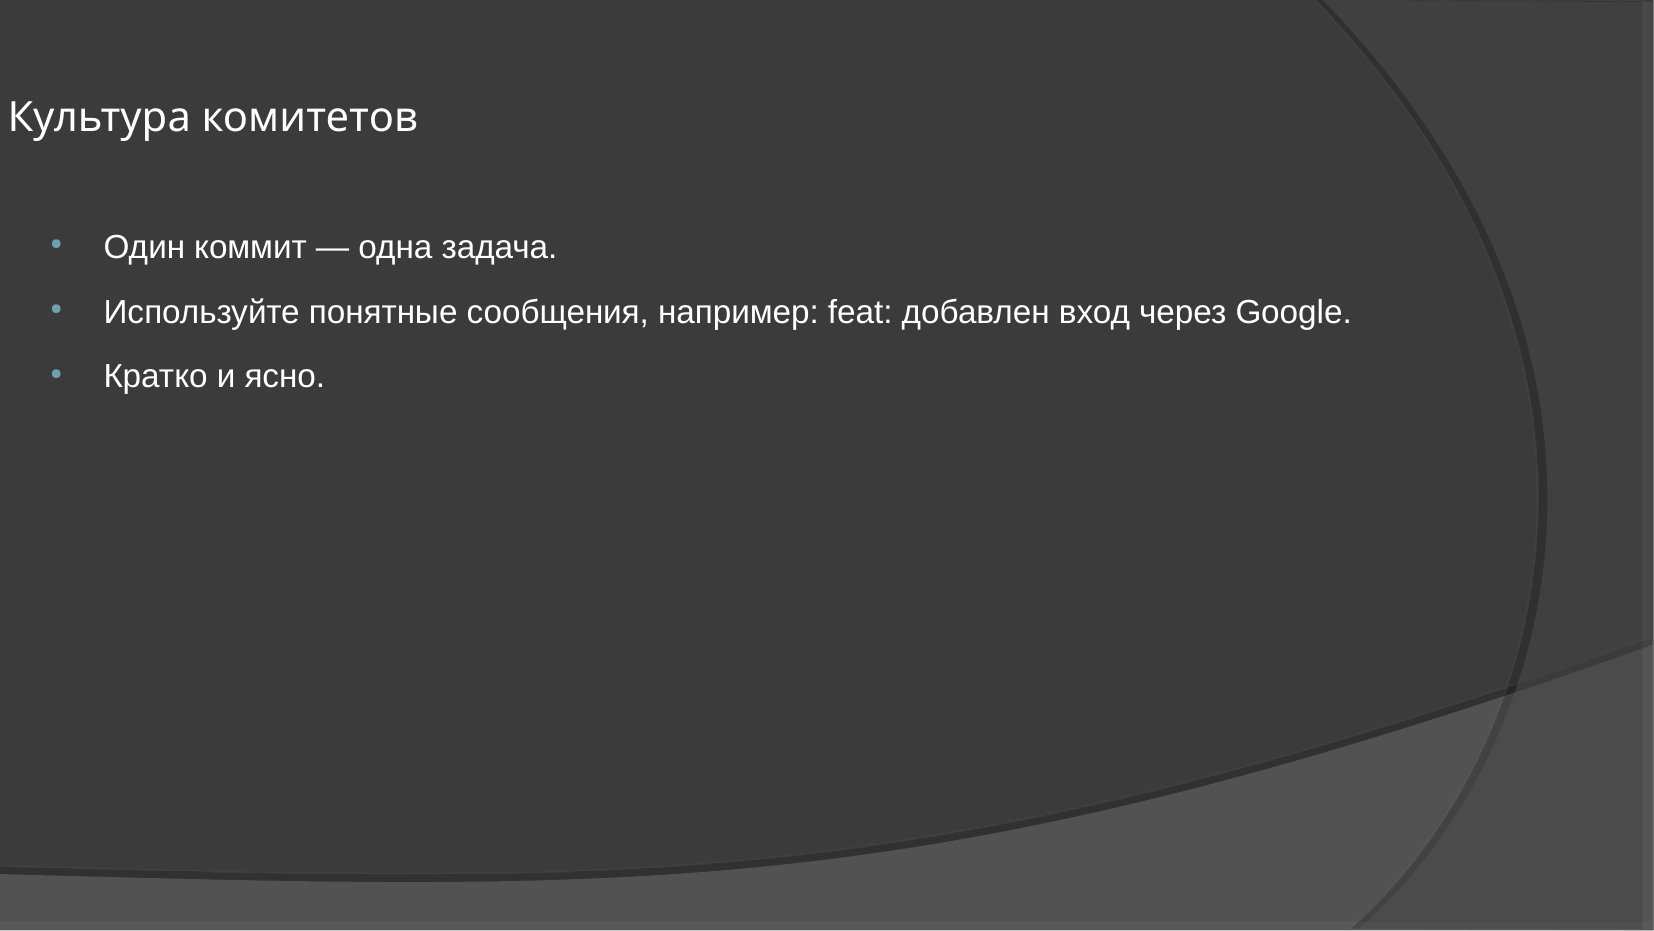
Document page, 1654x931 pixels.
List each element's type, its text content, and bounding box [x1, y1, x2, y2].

list Один коммит — одна задача. Используйте понятные сообщения, например: feat: добавлен вход через Google. Кратко и ясно. [0, 217, 1489, 758]
title Культура комитетов [0, 36, 1489, 193]
